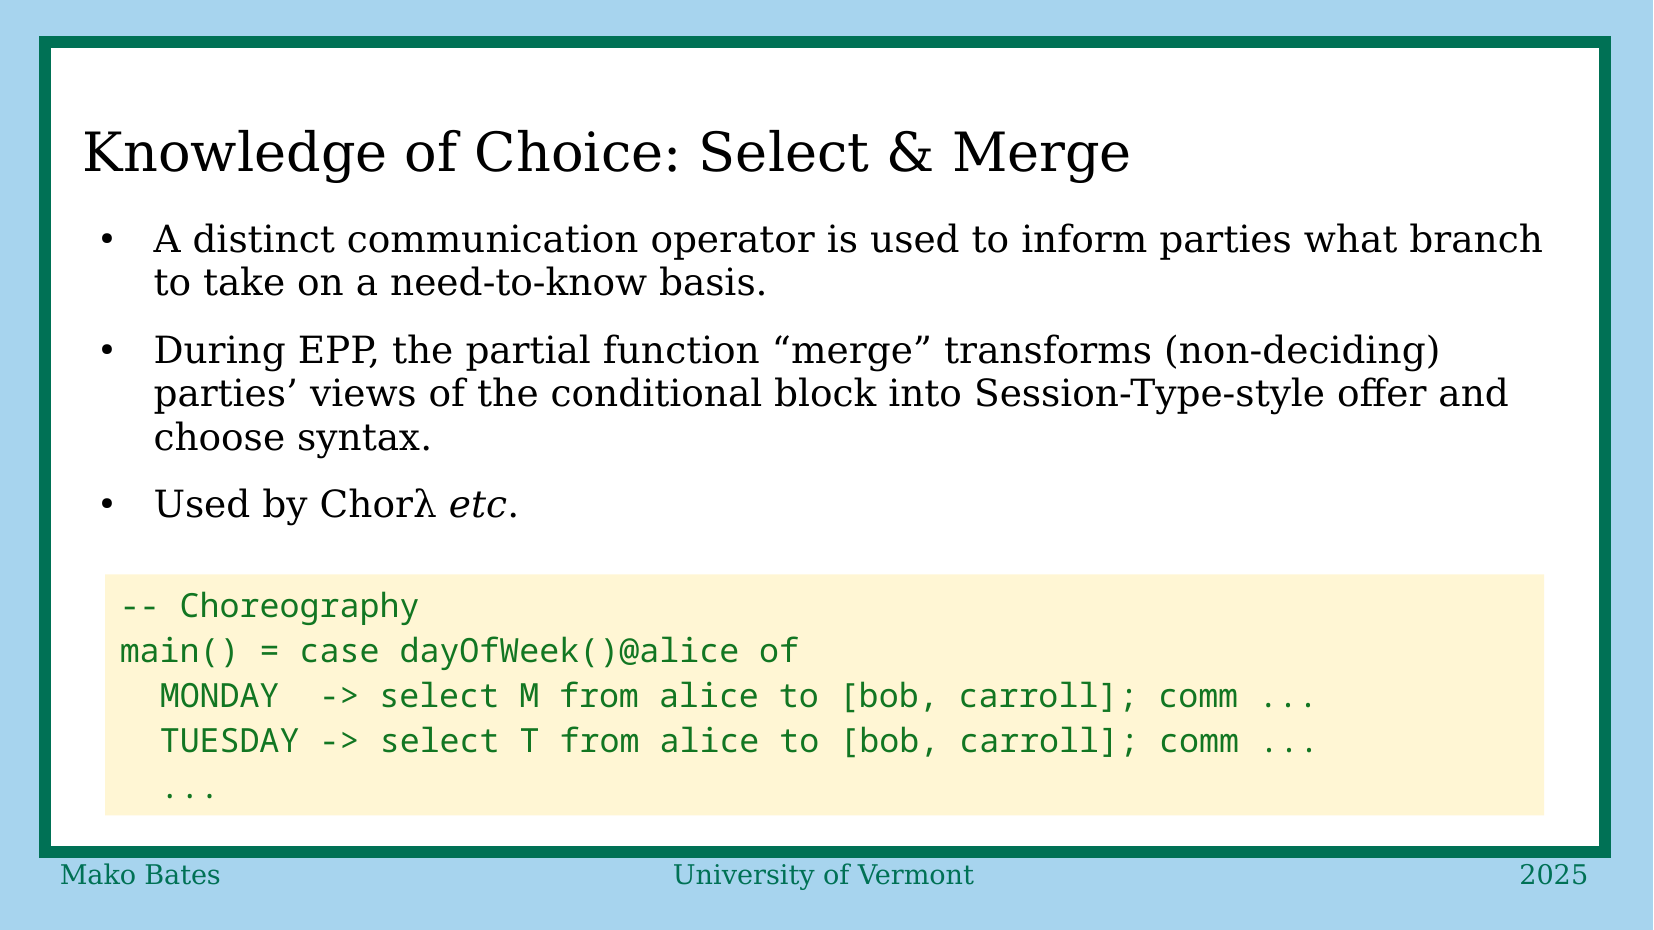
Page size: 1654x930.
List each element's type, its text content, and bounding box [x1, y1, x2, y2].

list A distinct communication operator is used to inform parties what branch to take on a need-to-know basis. During EPP, the partial function “merge” transforms (non-deciding) parties’ views of the conditional block into Session-Type-style offer and choose syntax. Used by Chorλ etc. [82, 217, 1571, 777]
text_box [687, 864, 691, 877]
text_box -- Choreography main() = case dayOfWeek()@alice of MONDAY -> select M from alice to [bob, carroll]; comm ... TUESDAY -> select T from alice to [bob, carroll]; comm ... ... [105, 574, 1545, 791]
title Knowledge of Choice: Select & Merge [82, 101, 1571, 205]
